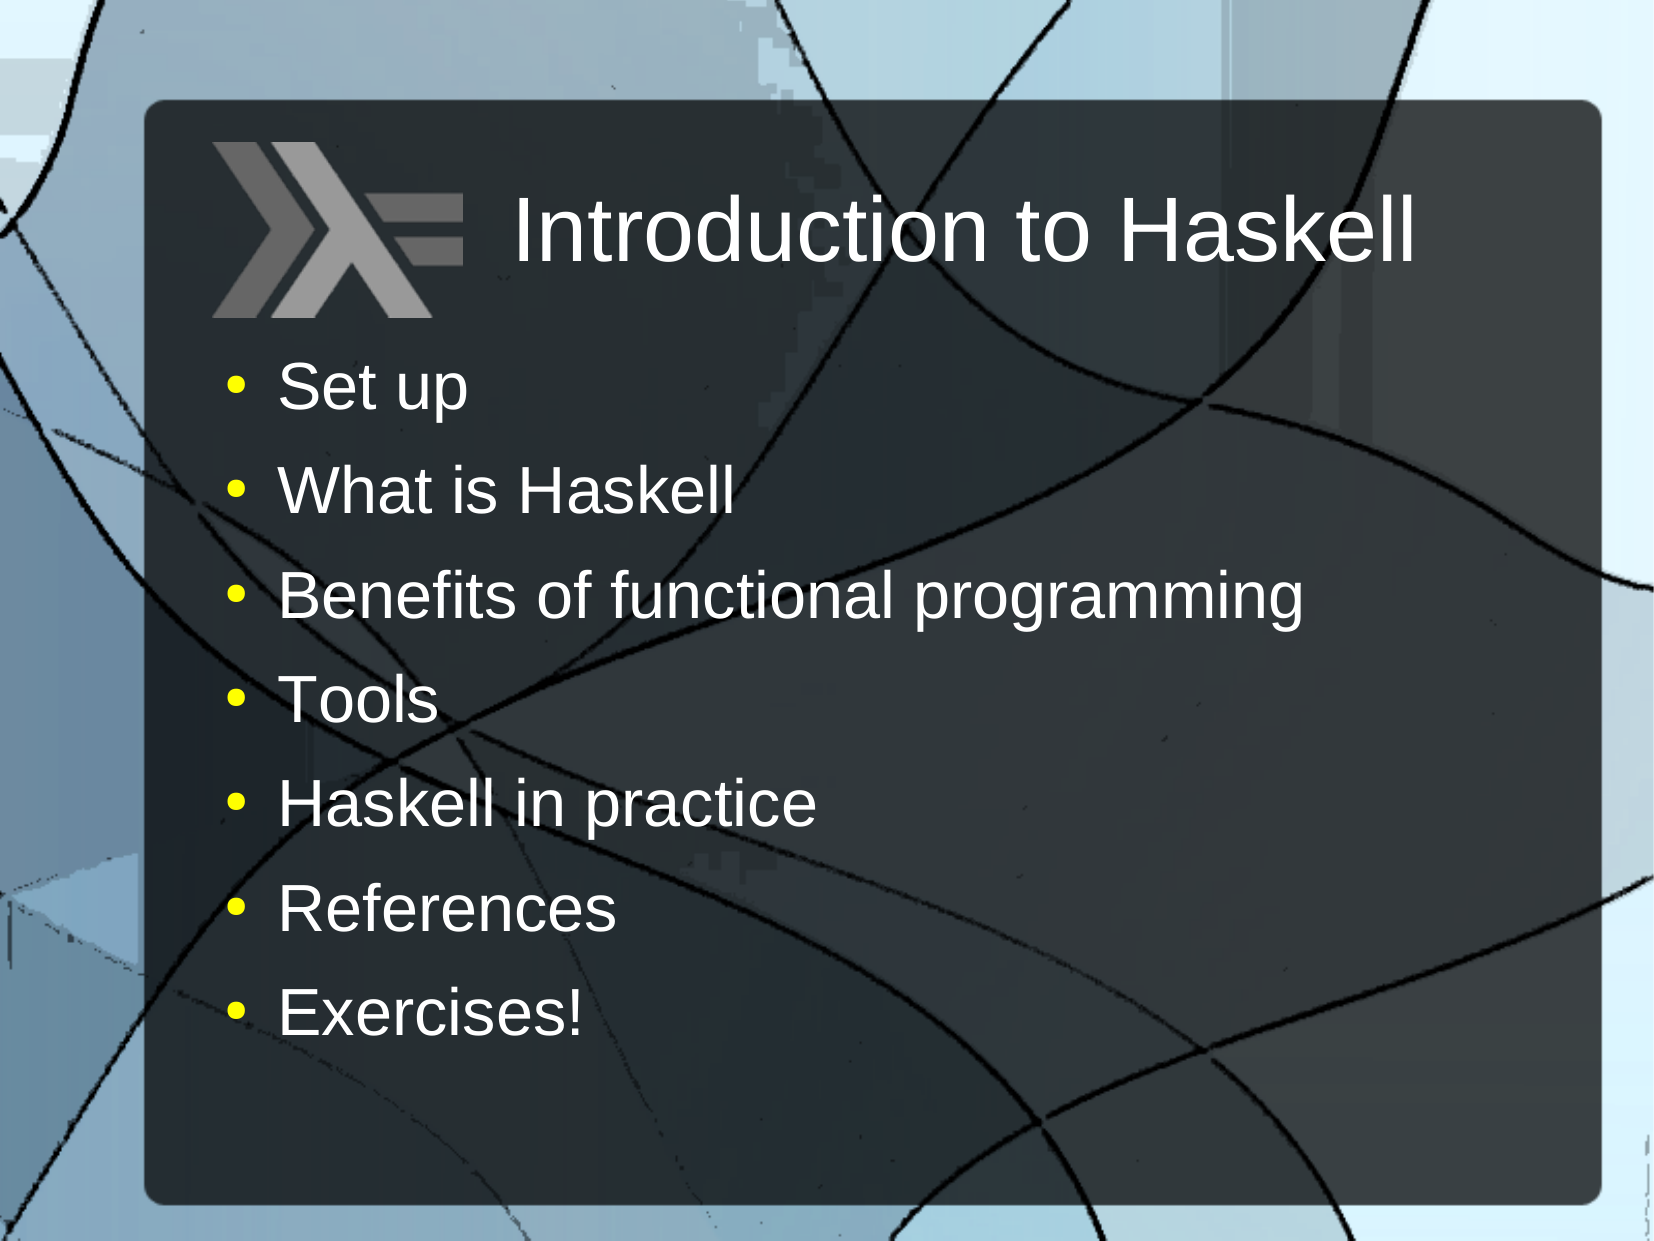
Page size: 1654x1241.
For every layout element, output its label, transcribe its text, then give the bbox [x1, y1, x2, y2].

list Set up What is Haskell Benefits of functional programming Tools Haskell in practice References Exercises! [206, 349, 1571, 1153]
title Introduction to Haskell [295, 129, 1636, 331]
picture [0, 0, 1654, 1241]
